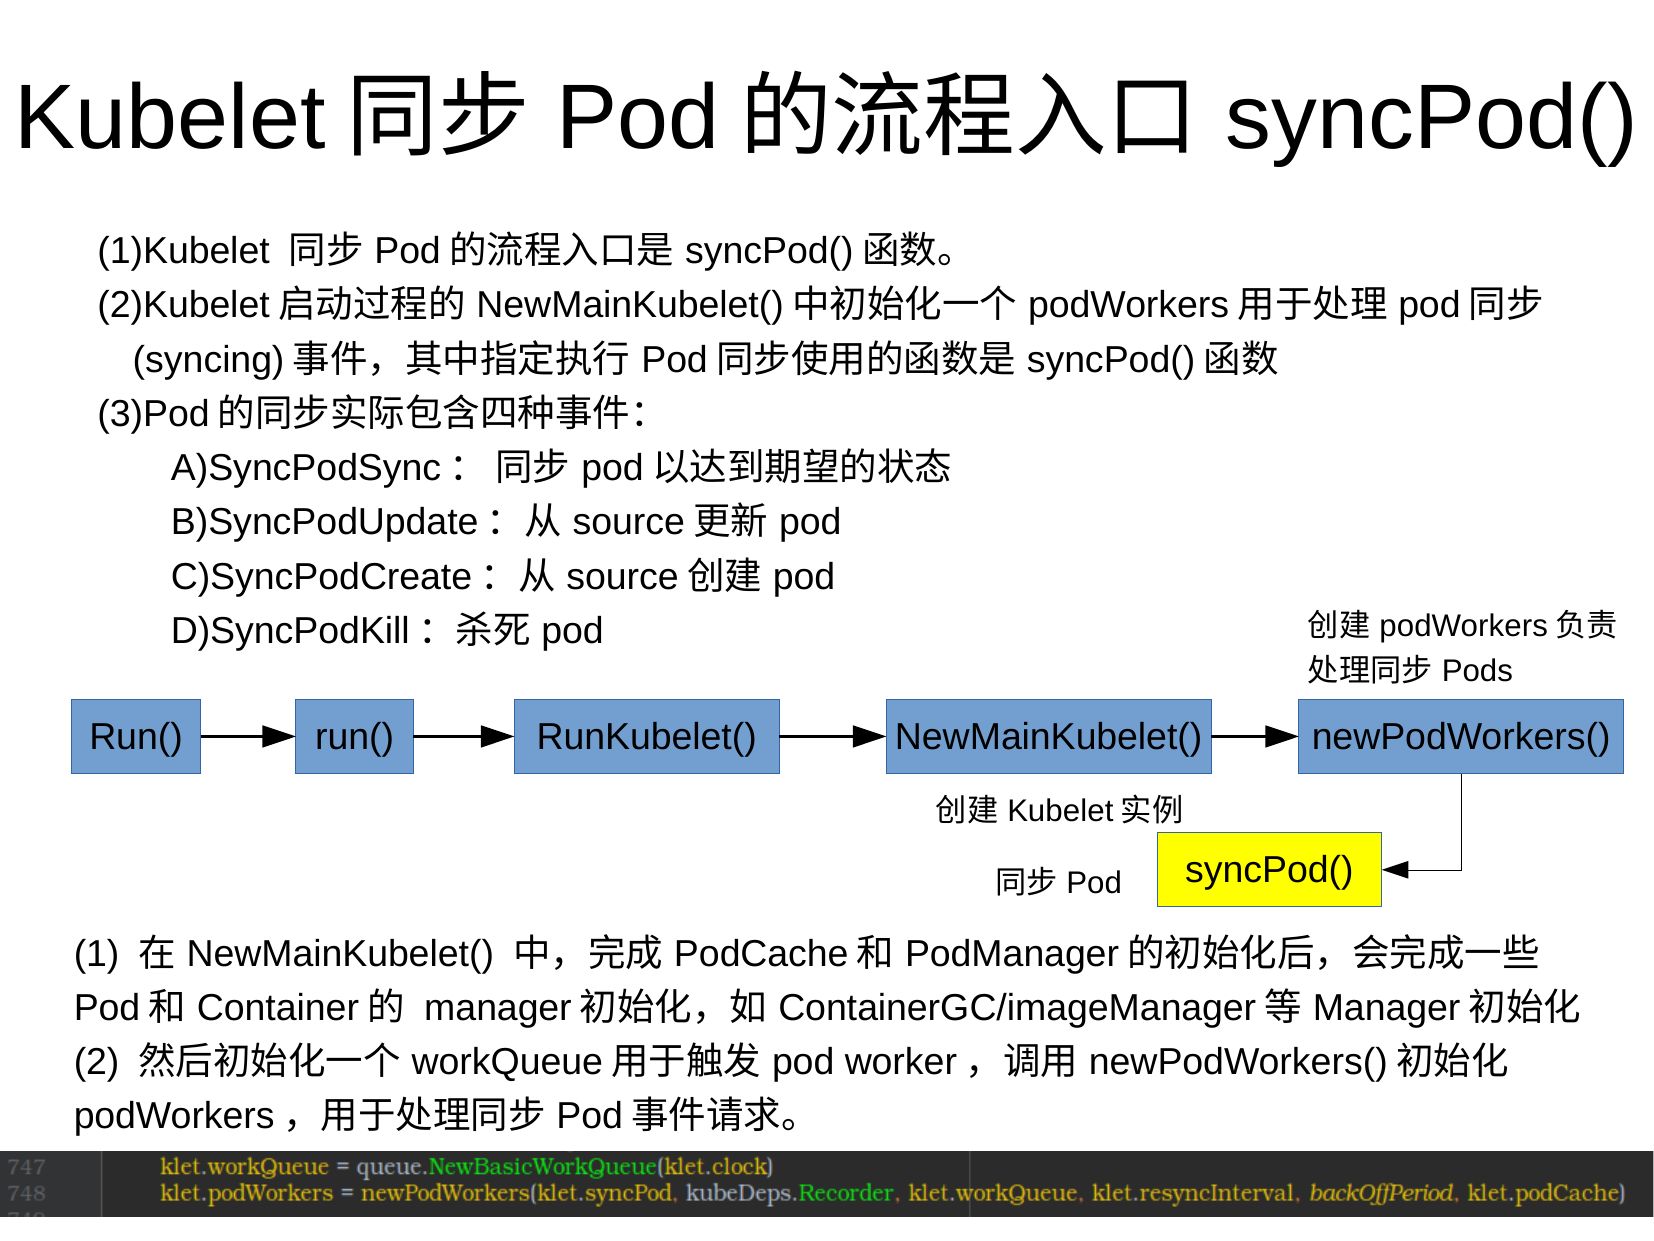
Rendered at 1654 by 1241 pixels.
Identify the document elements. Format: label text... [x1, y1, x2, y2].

text_box Run() [71, 699, 201, 774]
text_box RunKubelet() [514, 699, 780, 774]
text_box syncPod() [1157, 832, 1382, 907]
text_box (1) 在NewMainKubelet() 中，完成PodCache和PodManager的初始化后，会完成一些Pod和Container的 manager初始化，如ContainerGC/imageManager等Manager初始化 (2) 然后初始化一个workQueue用于触发pod worker，调用newPodWorkers()初始化podWorkers，用于处理同步Pod事件请求。 [58, 915, 1630, 1151]
picture [0, 1151, 1654, 1217]
text_box run() [295, 699, 414, 774]
title Kubelet同步Pod的流程入口syncPod() [0, 0, 1654, 256]
text_box Kubelet 同步Pod的流程入口是syncPod()函数。 Kubelet启动过程的NewMainKubelet()中初始化一个podWorkers用于处理pod同步(syncing)事件，其中指定执行Pod同步使用的函数是syncPod()函数 Pod的同步实际包含四种事件： SyncPodSync： 同步pod以达到期望的状态 SyncPodUpdate：从source更新pod SyncPodCreate：从source创建pod SyncPodKill：杀死pod [82, 212, 1618, 735]
text_box Kubelet 同步Pod的流程入口是syncPod()函数。 Kubelet启动过程的NewMainKubelet()中初始化一个podWorkers用于处理pod同步(syncing)事件，其中指定执行Pod同步使用的函数是syncPod()函数 Pod的同步实际包含四种事件： SyncPodSync： 同步pod以达到期望的状态 SyncPodUpdate：从source更新pod SyncPodCreate：从source创建pod SyncPodKill：杀死pod [82, 737, 1461, 783]
text_box NewMainKubelet() [886, 699, 1212, 774]
text_box 创建podWorkers负责处理同步Pods [1293, 592, 1648, 700]
text_box newPodWorkers() [1298, 700, 1624, 774]
text_box 同步Pod [980, 850, 1158, 912]
text_box 创建Kubelet实例 [921, 777, 1205, 839]
